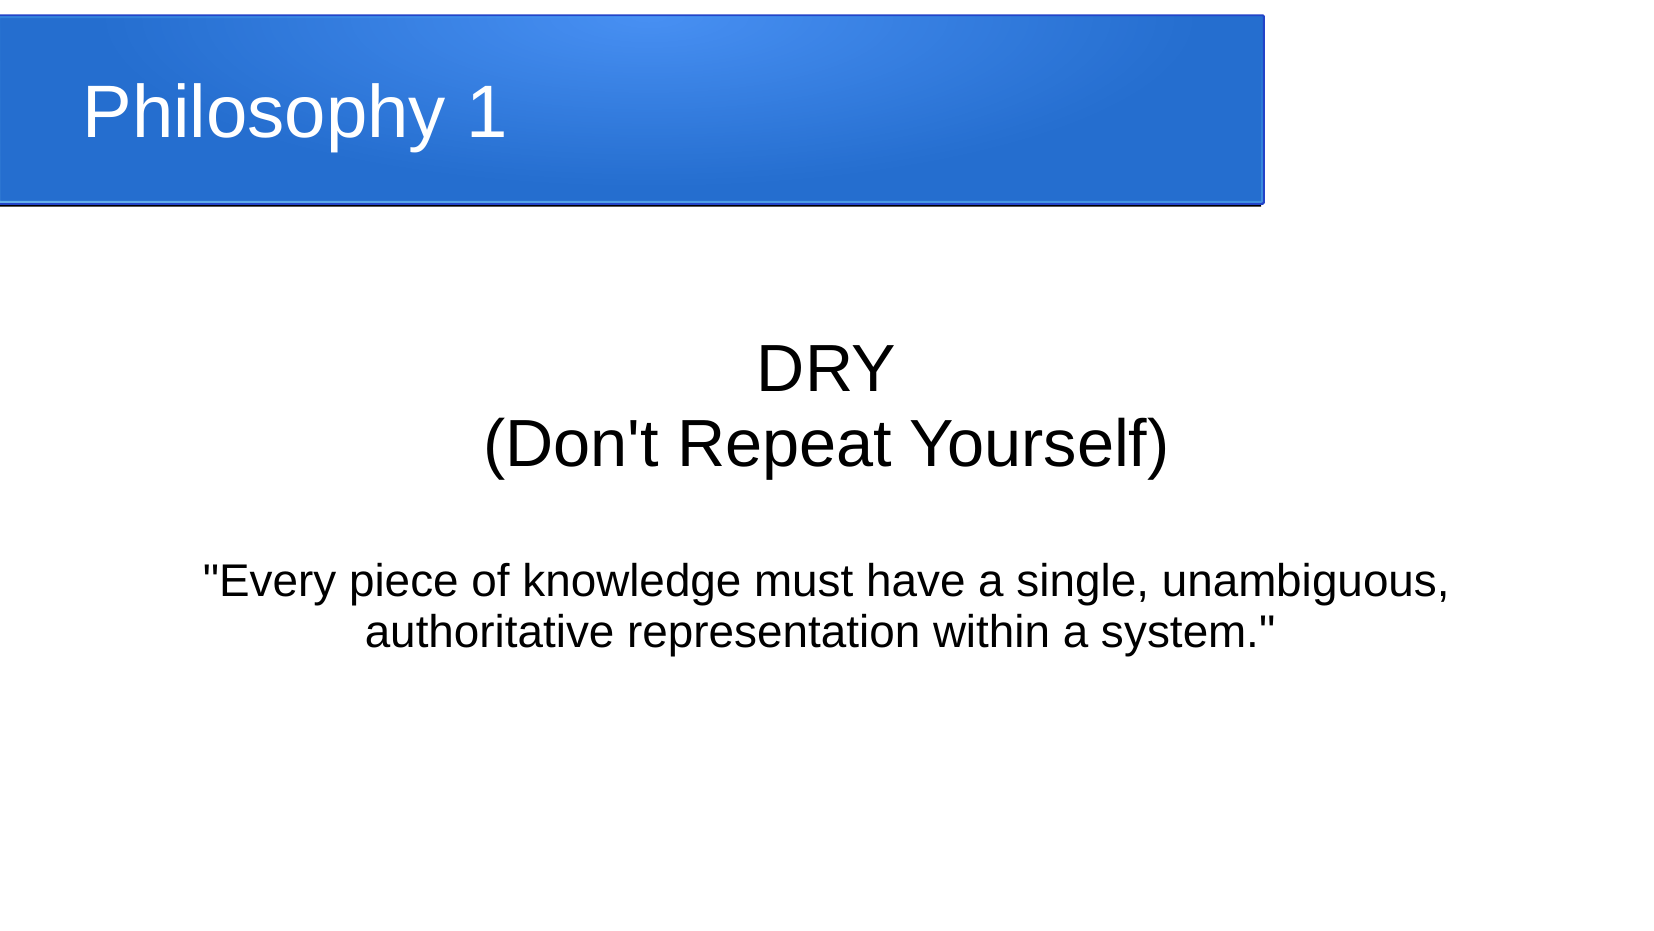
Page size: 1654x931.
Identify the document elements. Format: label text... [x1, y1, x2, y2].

title Philosophy 1 [82, 35, 1235, 189]
subtitle DRY (Don't Repeat Yourself) "Every piece of knowledge must have a single, unambiguous, authoritative representation within a system." [82, 224, 1571, 764]
